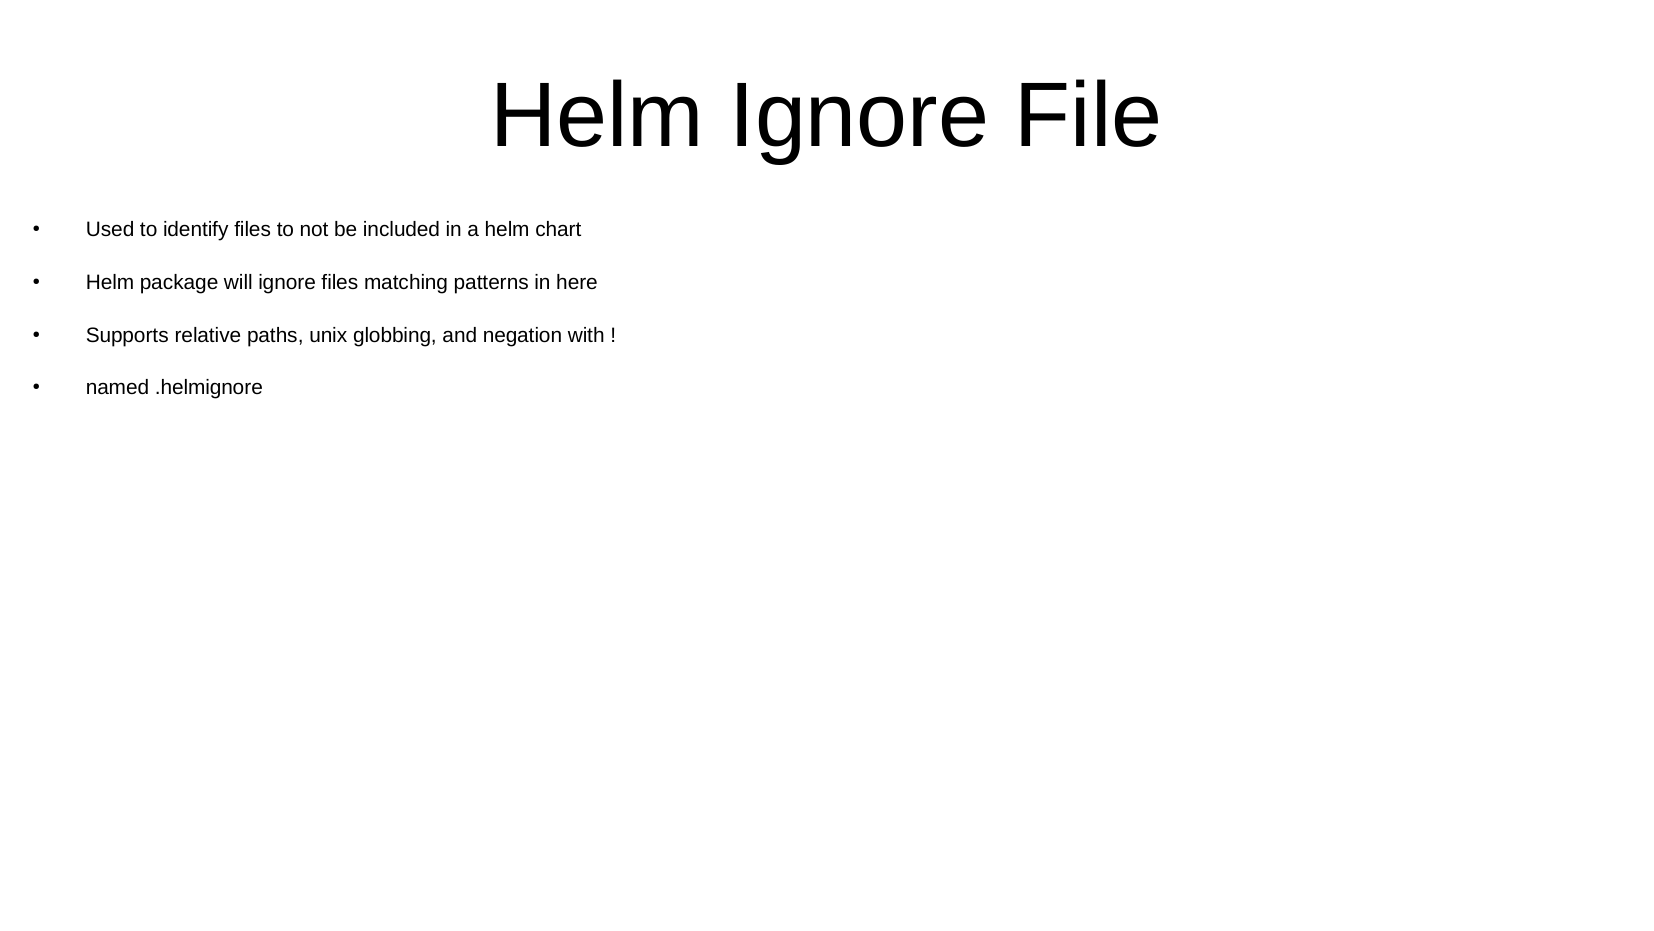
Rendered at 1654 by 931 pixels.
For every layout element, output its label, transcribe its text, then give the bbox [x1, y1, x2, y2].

list Used to identify files to not be included in a helm chart Helm package will ignore files matching patterns in here Supports relative paths, unix globbing, and negation with ! named .helmignore [15, 217, 1571, 916]
title Helm Ignore File [82, 37, 1571, 193]
